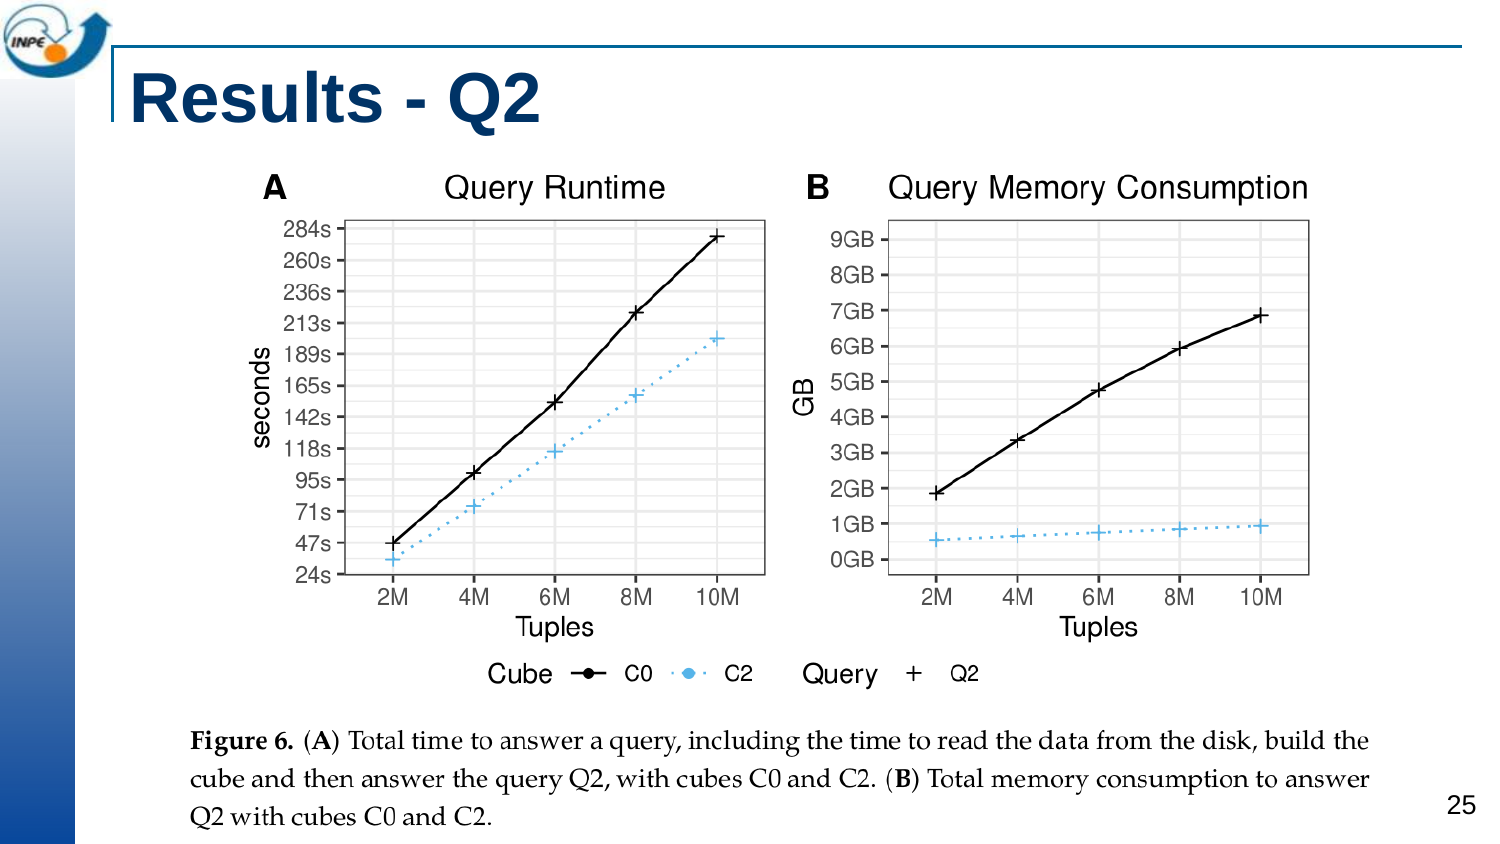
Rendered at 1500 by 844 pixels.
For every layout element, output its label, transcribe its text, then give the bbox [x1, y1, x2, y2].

picture [0, 0, 113, 79]
title Results - Q2 [112, 46, 1450, 141]
slide_number <number> [1403, 779, 1494, 844]
picture [180, 155, 1382, 844]
